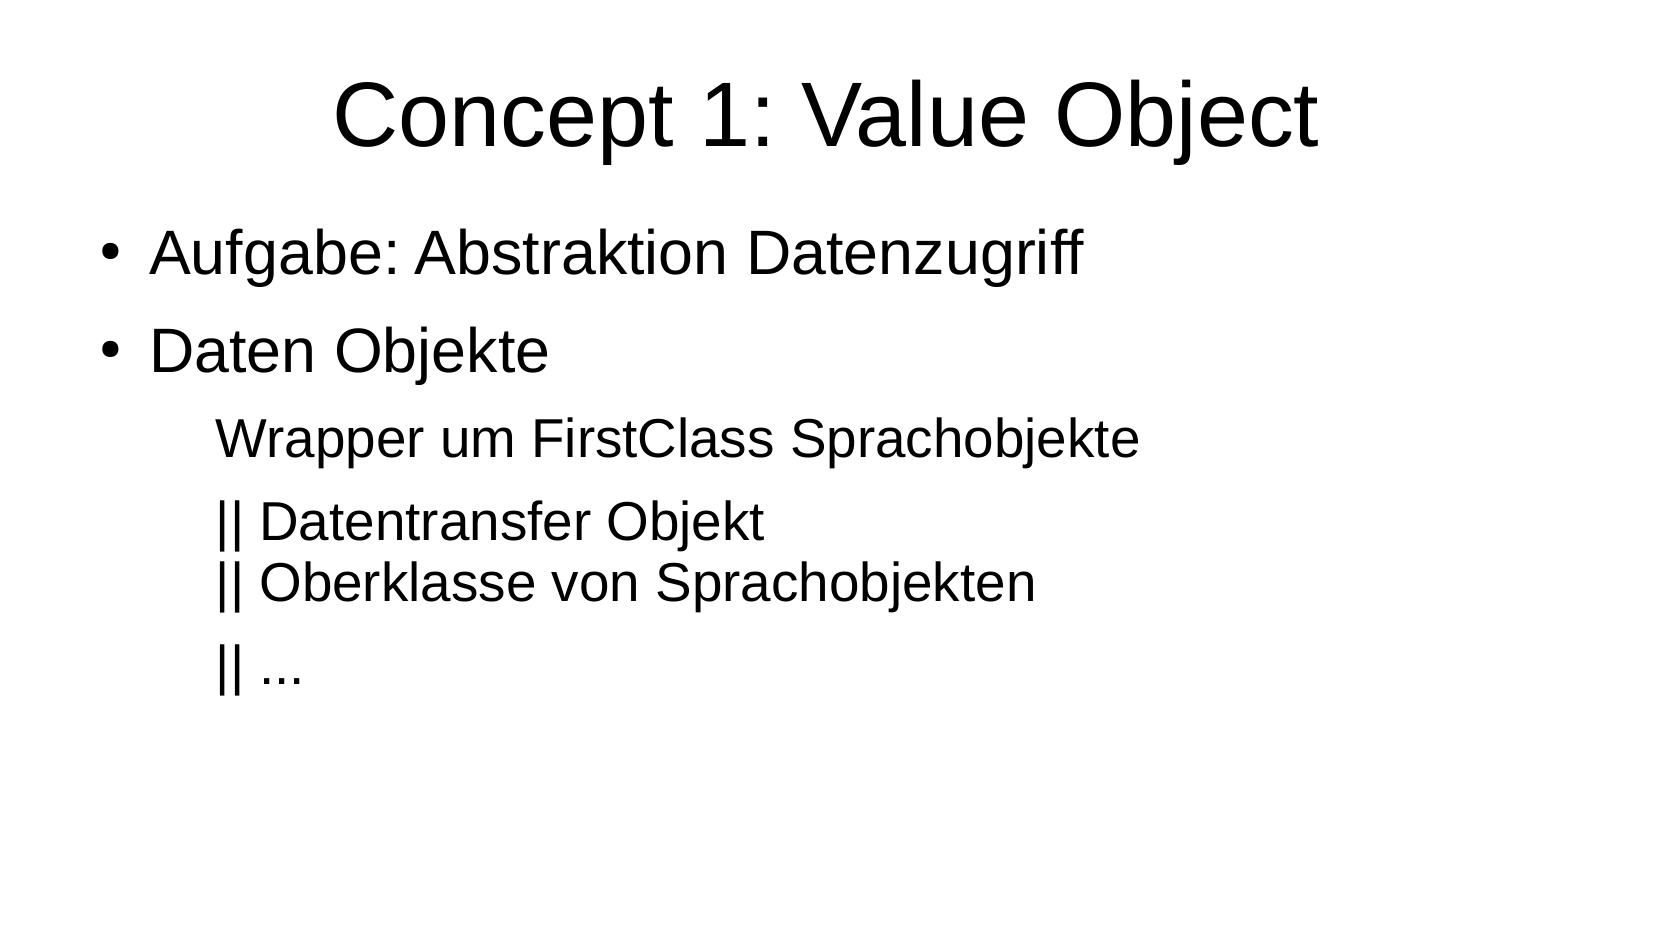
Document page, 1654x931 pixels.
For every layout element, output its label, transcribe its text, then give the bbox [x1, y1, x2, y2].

title Concept 1: Value Object [82, 37, 1571, 193]
list Aufgabe: Abstraktion Datenzugriff Daten Objekte Wrapper um FirstClass Sprachobjekte || Datentransfer Objekt || Oberklasse von Sprachobjekten || ... [82, 217, 1571, 758]
